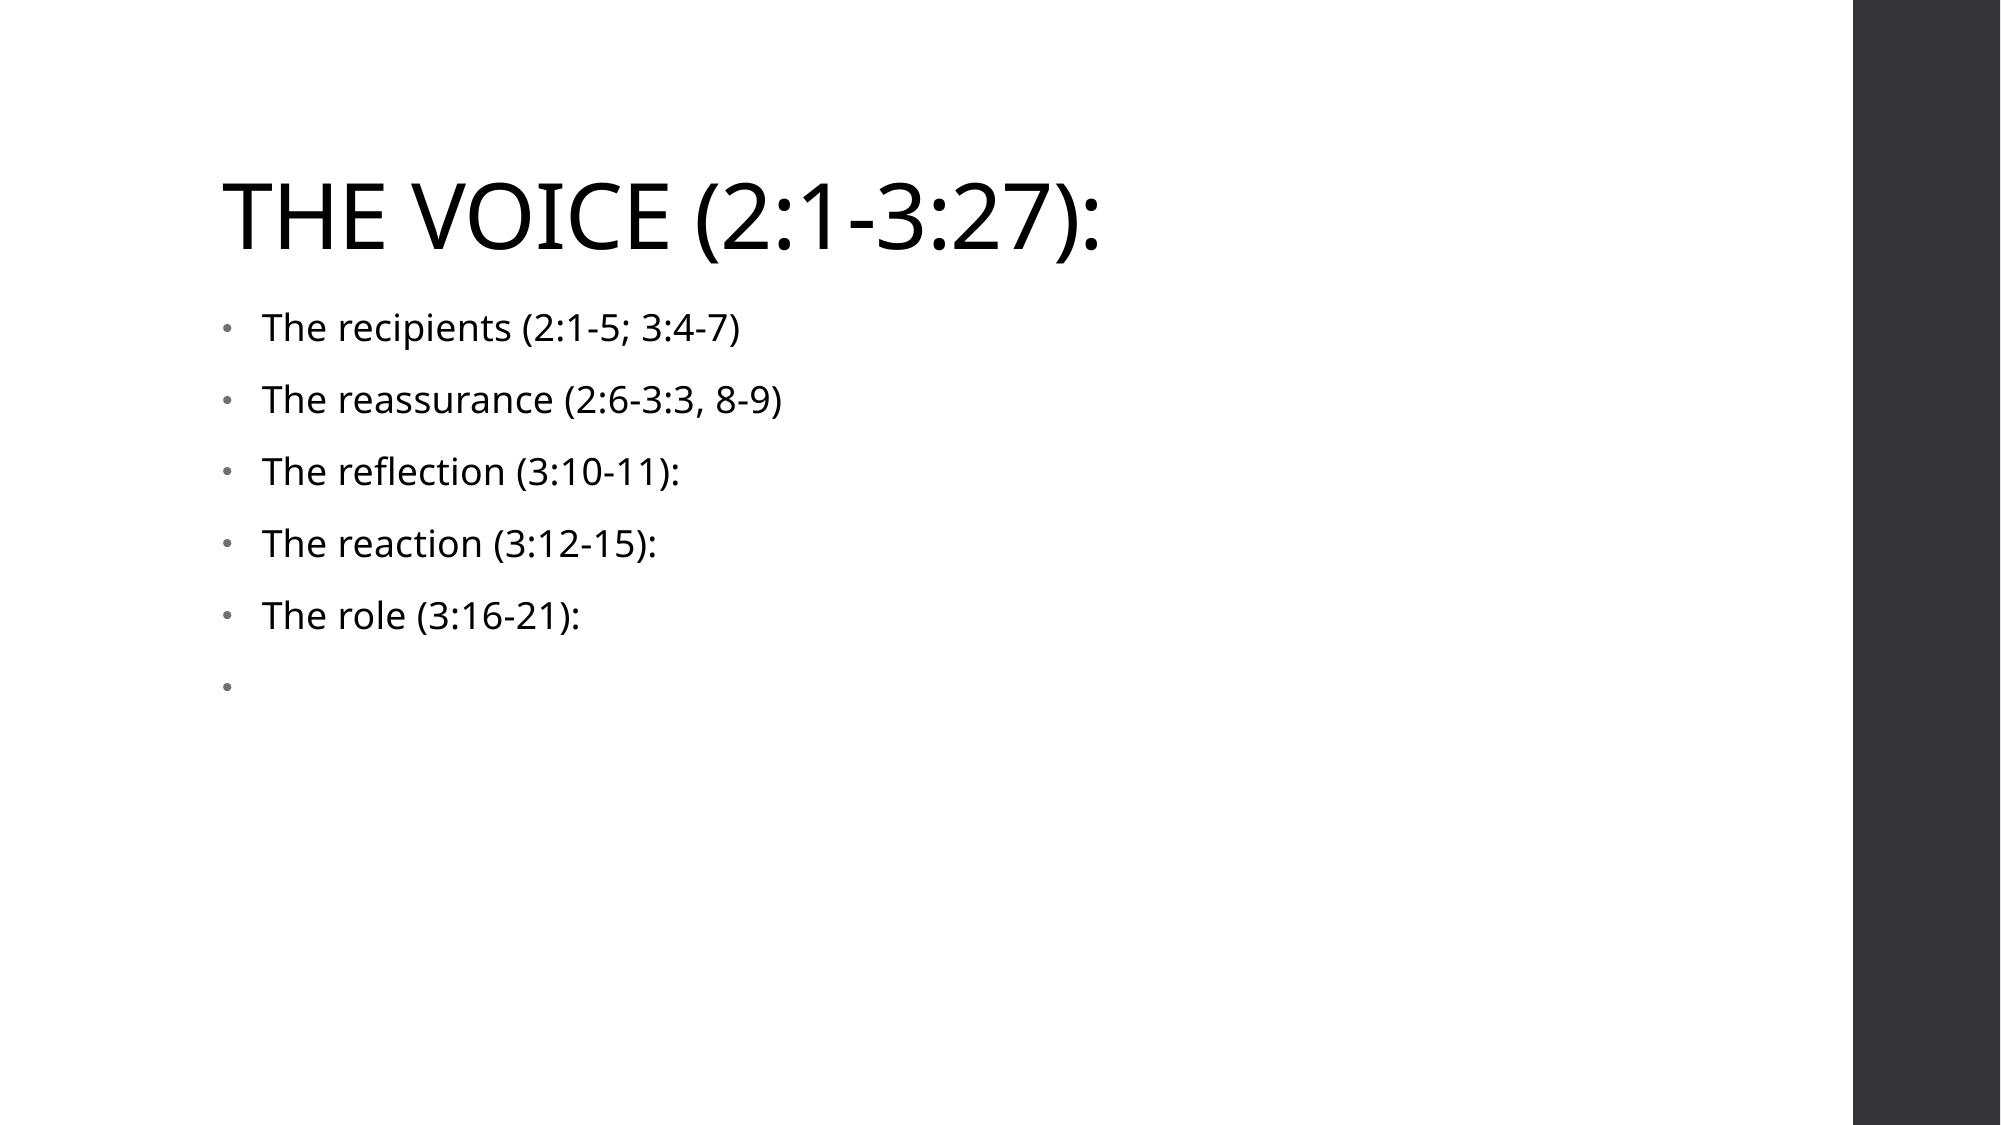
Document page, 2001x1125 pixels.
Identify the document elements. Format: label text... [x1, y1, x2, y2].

list The recipients (2:1-5; 3:4-7) The reassurance (2:6-3:3, 8-9) The reflection (3:10-11): The reaction (3:12-15): The role (3:16-21): [206, 299, 1617, 1014]
title THE VOICE (2:1-3:27): [206, 60, 1797, 278]
